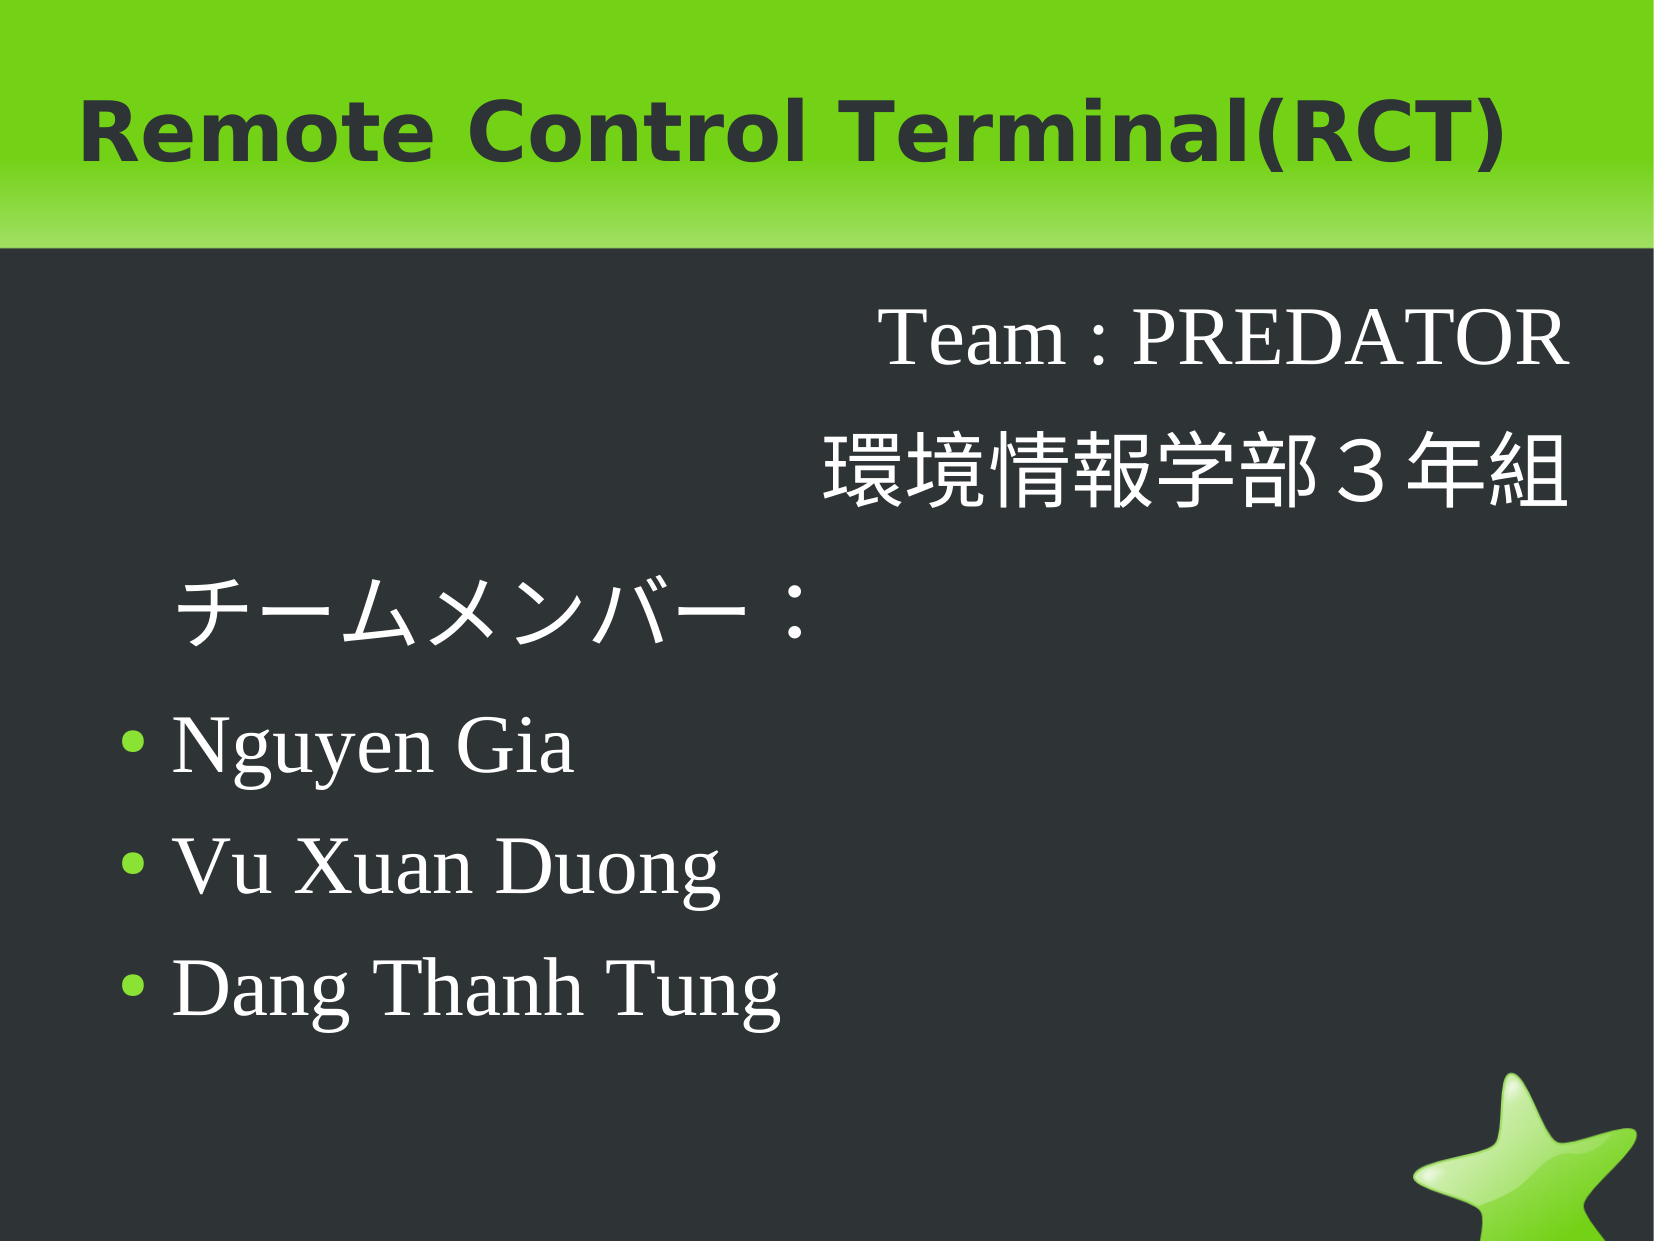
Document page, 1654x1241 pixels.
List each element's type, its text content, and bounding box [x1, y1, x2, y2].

picture [0, 0, 1654, 1241]
title Remote Control Terminal(RCT) [76, 29, 1565, 237]
list Team : PREDATOR 環境情報学部３年組 チームメンバー： Nguyen Gia Vu Xuan Duong Dang Thanh Tung [82, 290, 1571, 1109]
